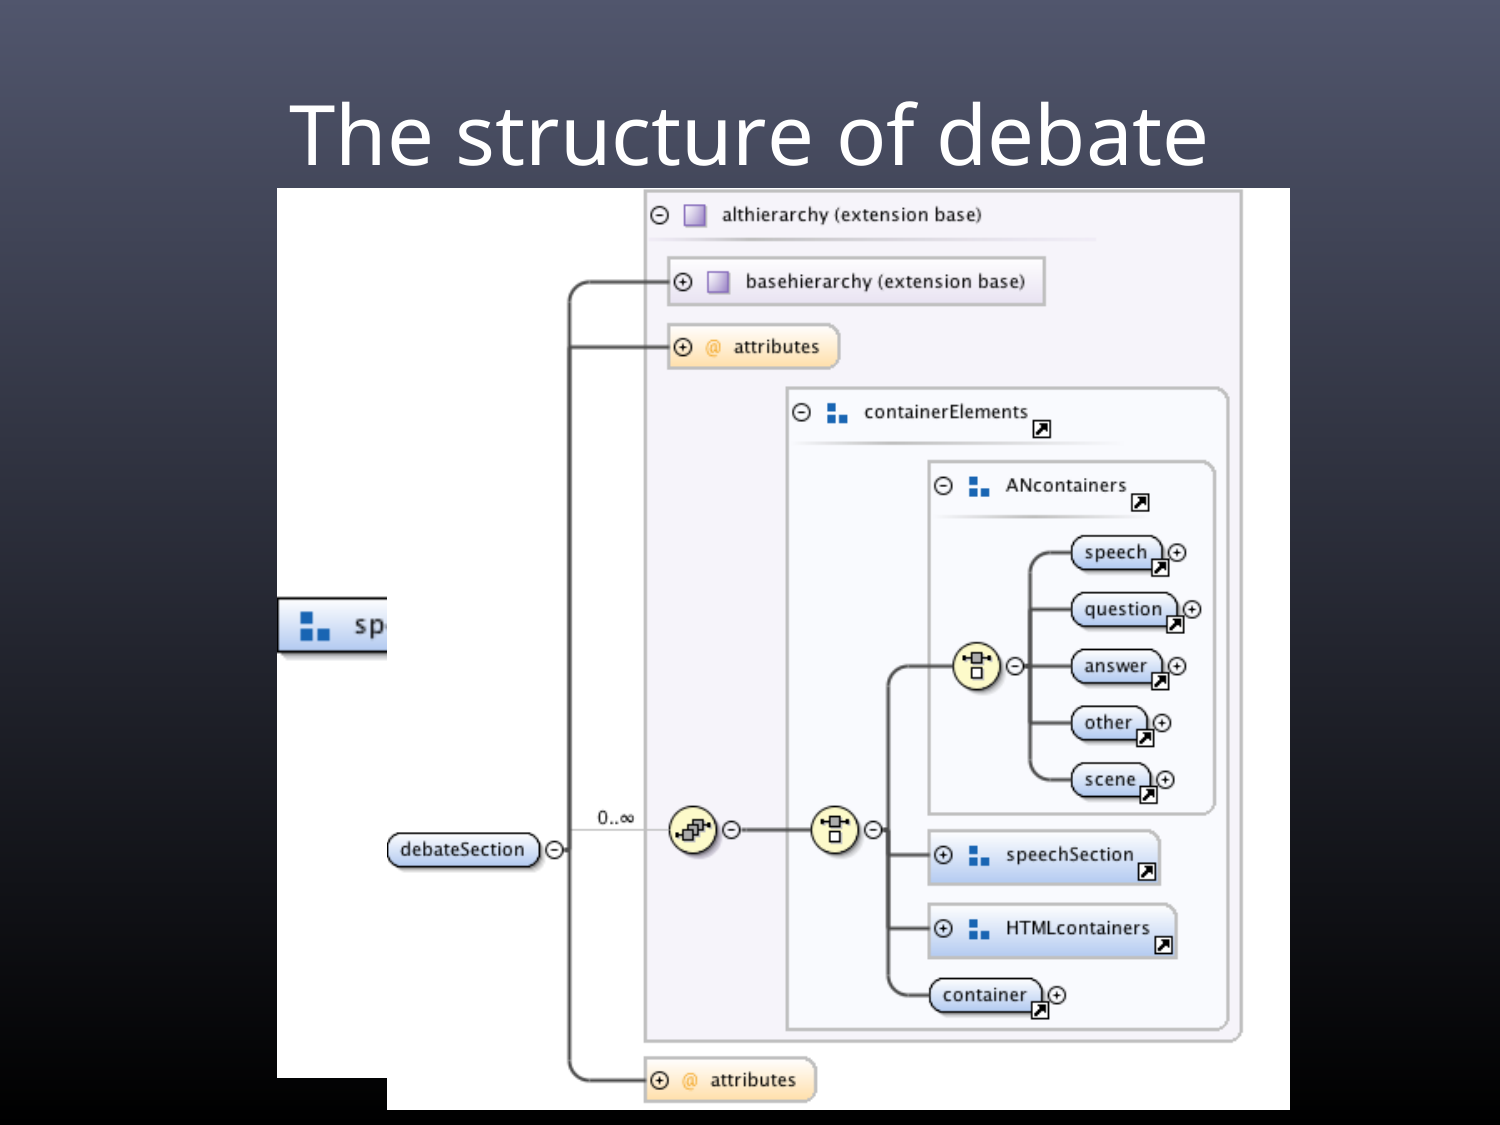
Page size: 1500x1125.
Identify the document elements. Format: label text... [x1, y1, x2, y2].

picture [277, 188, 1290, 1110]
title The structure of debate documents [75, 74, 1426, 290]
